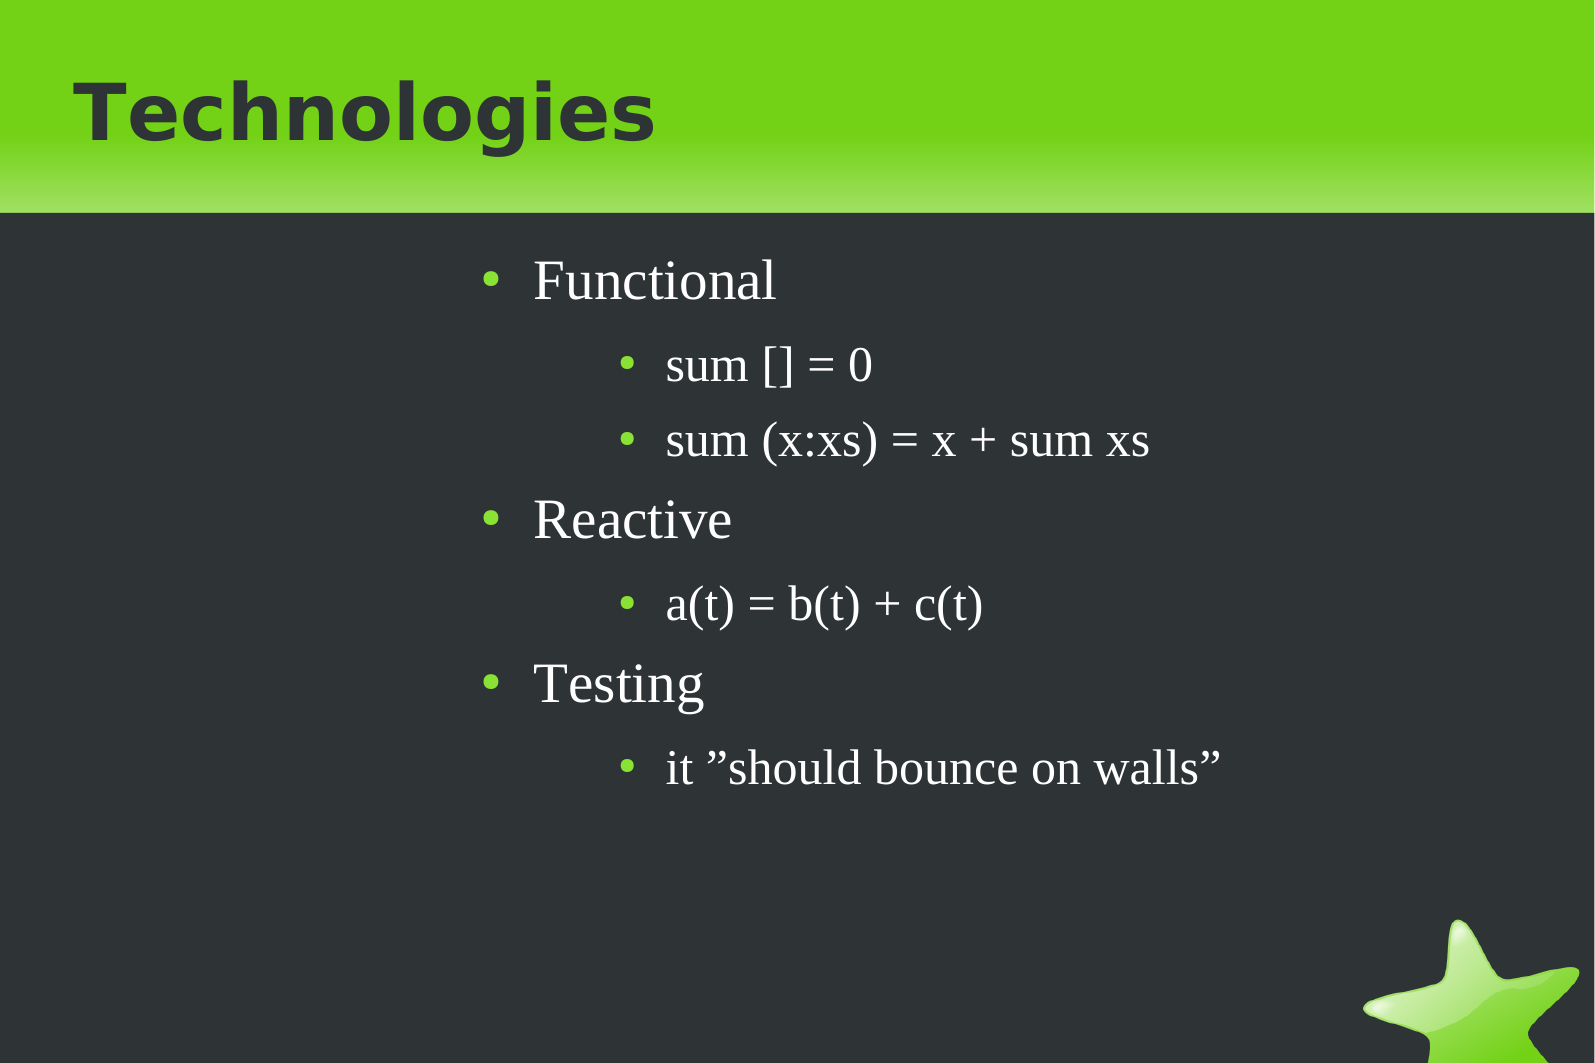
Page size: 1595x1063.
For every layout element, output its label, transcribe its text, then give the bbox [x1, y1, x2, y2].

title Technologies [74, 25, 1510, 203]
picture [0, 0, 1595, 1063]
list Functional sum [] = 0 sum (x:xs) = x + sum xs Reactive a(t) = b(t) + c(t) Testing it ”should bounce on walls” [402, 248, 1306, 951]
